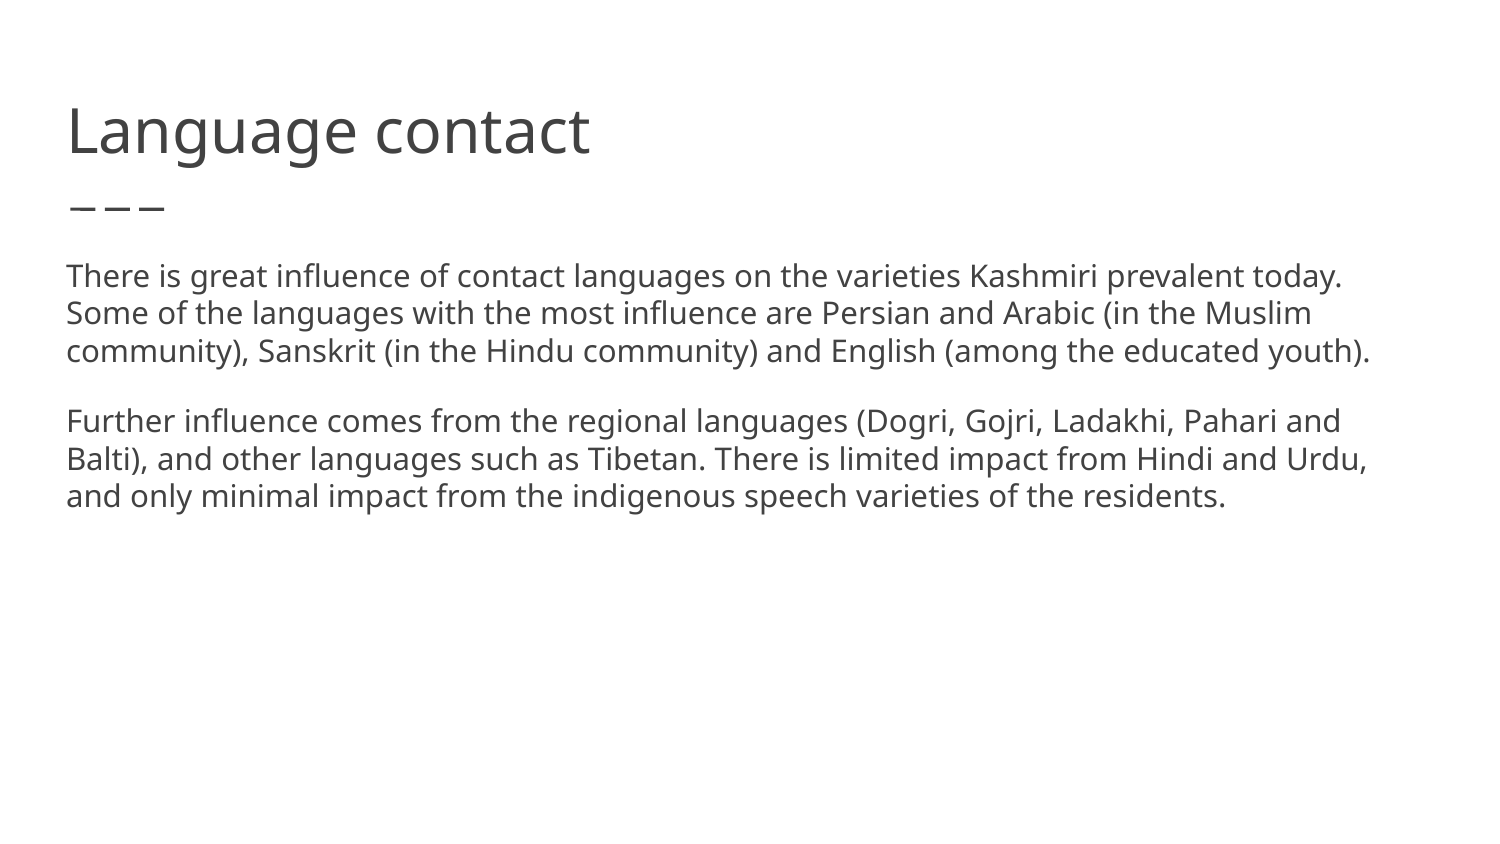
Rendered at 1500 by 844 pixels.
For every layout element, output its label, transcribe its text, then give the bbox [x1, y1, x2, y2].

title Language contact [51, 61, 1449, 182]
list There is great influence of contact languages on the varieties Kashmiri prevalent today. Some of the languages with the most influence are Persian and Arabic (in the Muslim community), Sanskrit (in the Hindu community) and English (among the educated youth). Further influence comes from the regional languages (Dogri, Gojri, Ladakhi, Pahari and Balti), and other languages such as Tibetan. There is limited impact from Hindi and Urdu, and only minimal impact from the indigenous speech varieties of the residents. [51, 240, 1449, 750]
